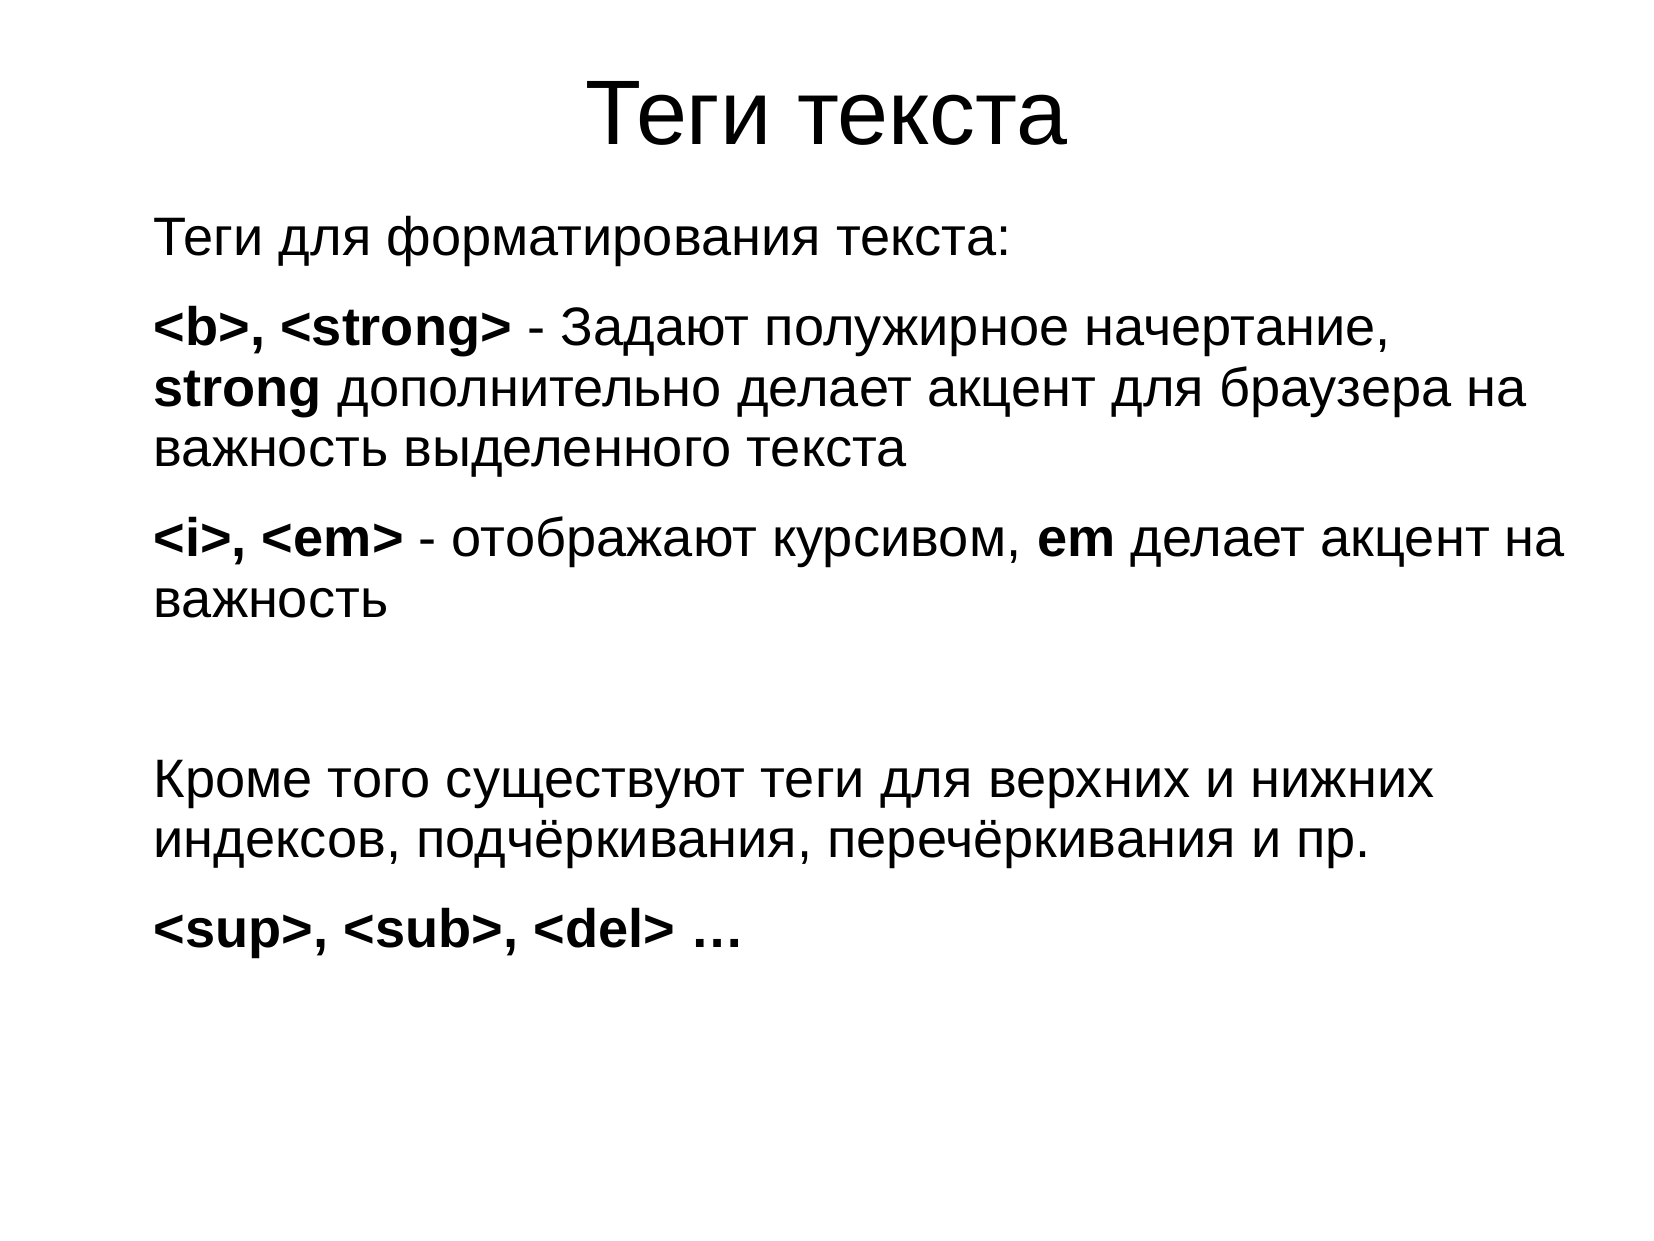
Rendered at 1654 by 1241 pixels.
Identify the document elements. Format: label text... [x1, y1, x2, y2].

list Теги для форматирования текста: <b>, <strong> - Задают полужирное начертание, strong дополнительно делает акцент для браузера на важность выделенного текста <i>, <em> - отображают курсивом, em делает акцент на важность Кроме того существуют теги для верхних и нижних индексов, подчёркивания, перечёркивания и пр. <sup>, <sub>, <del> … [82, 206, 1571, 1109]
title Теги текста [82, 49, 1571, 178]
